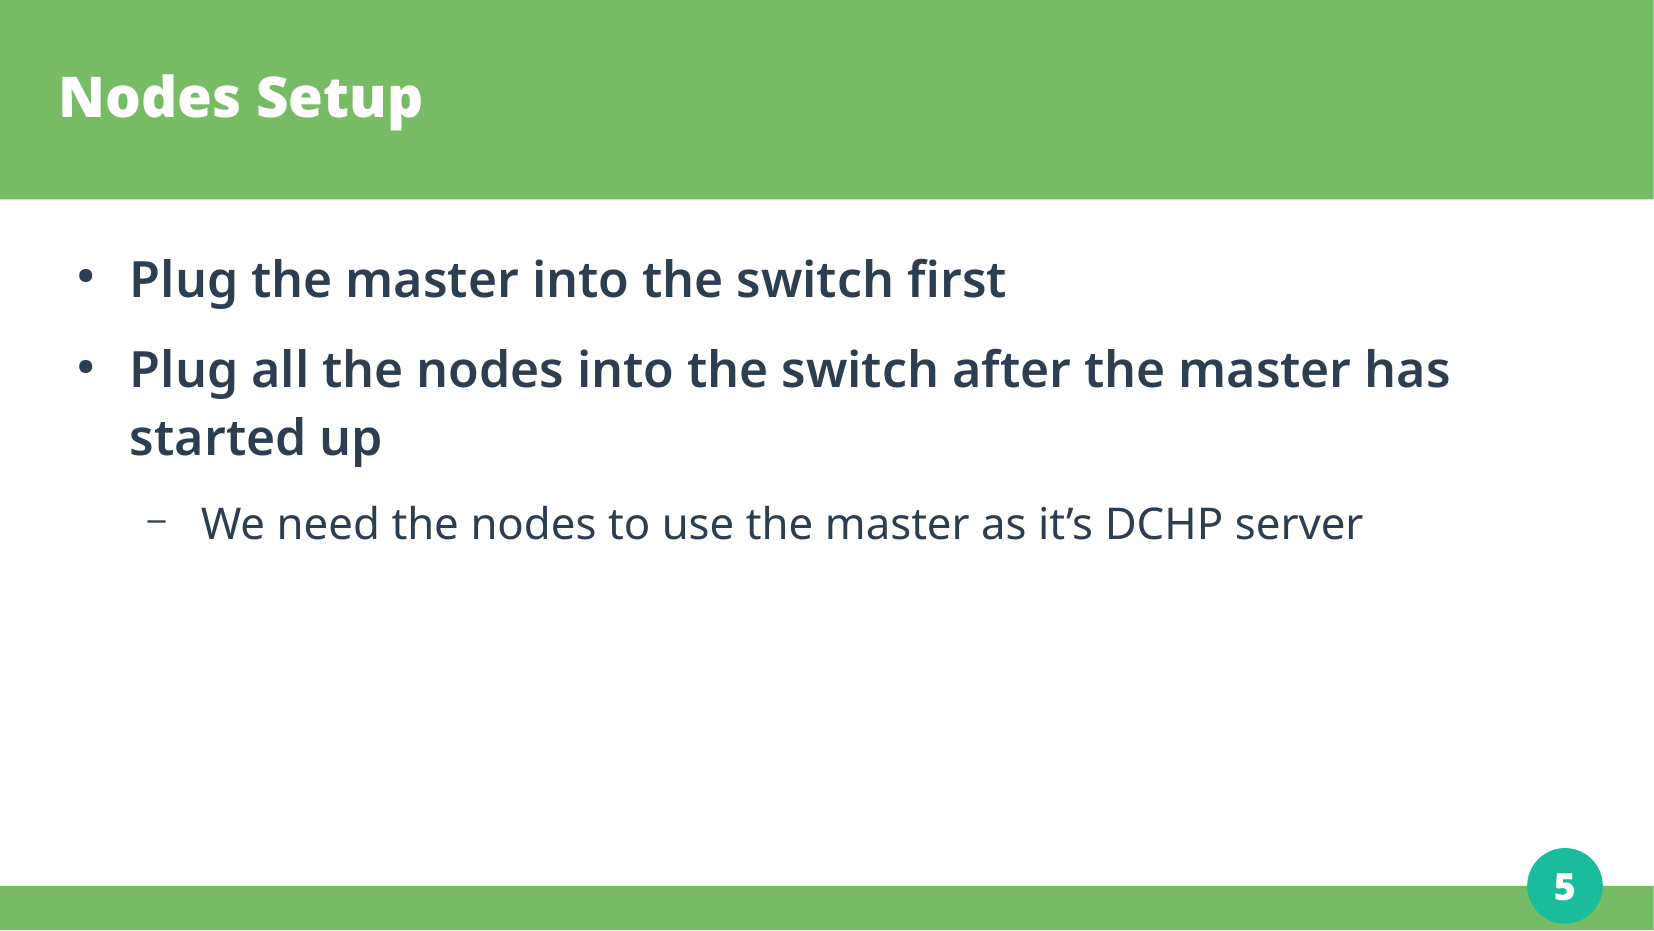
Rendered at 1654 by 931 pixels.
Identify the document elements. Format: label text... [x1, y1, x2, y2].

list Plug the master into the switch first Plug all the nodes into the switch after the master has started up We need the nodes to use the master as it’s DCHP server [59, 243, 1595, 864]
title Nodes Setup [59, 37, 1595, 155]
